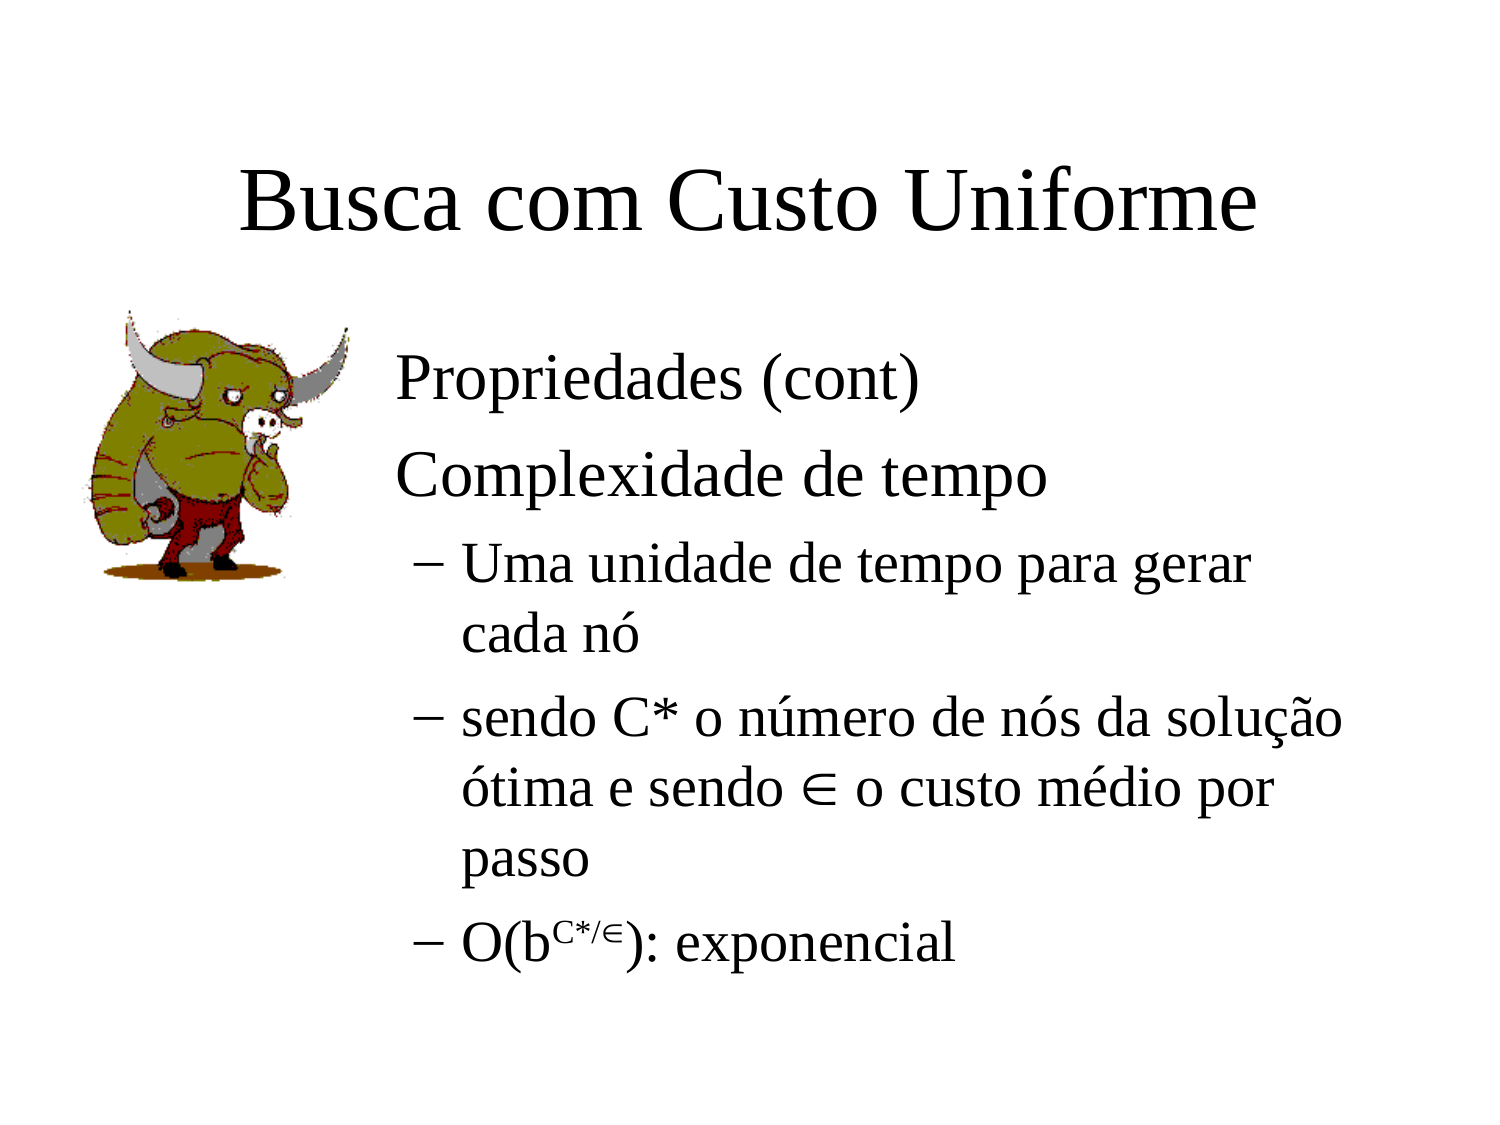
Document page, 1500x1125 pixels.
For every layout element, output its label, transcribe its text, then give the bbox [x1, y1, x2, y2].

list Propriedades (cont) Complexidade de tempo Uma unidade de tempo para gerar cada nó sendo C* o número de nós da solução ótima e sendo  o custo médio por passo O(bC*/): exponencial [324, 324, 1388, 1001]
title Busca com Custo Uniforme [112, 99, 1388, 288]
picture [62, 292, 384, 591]
